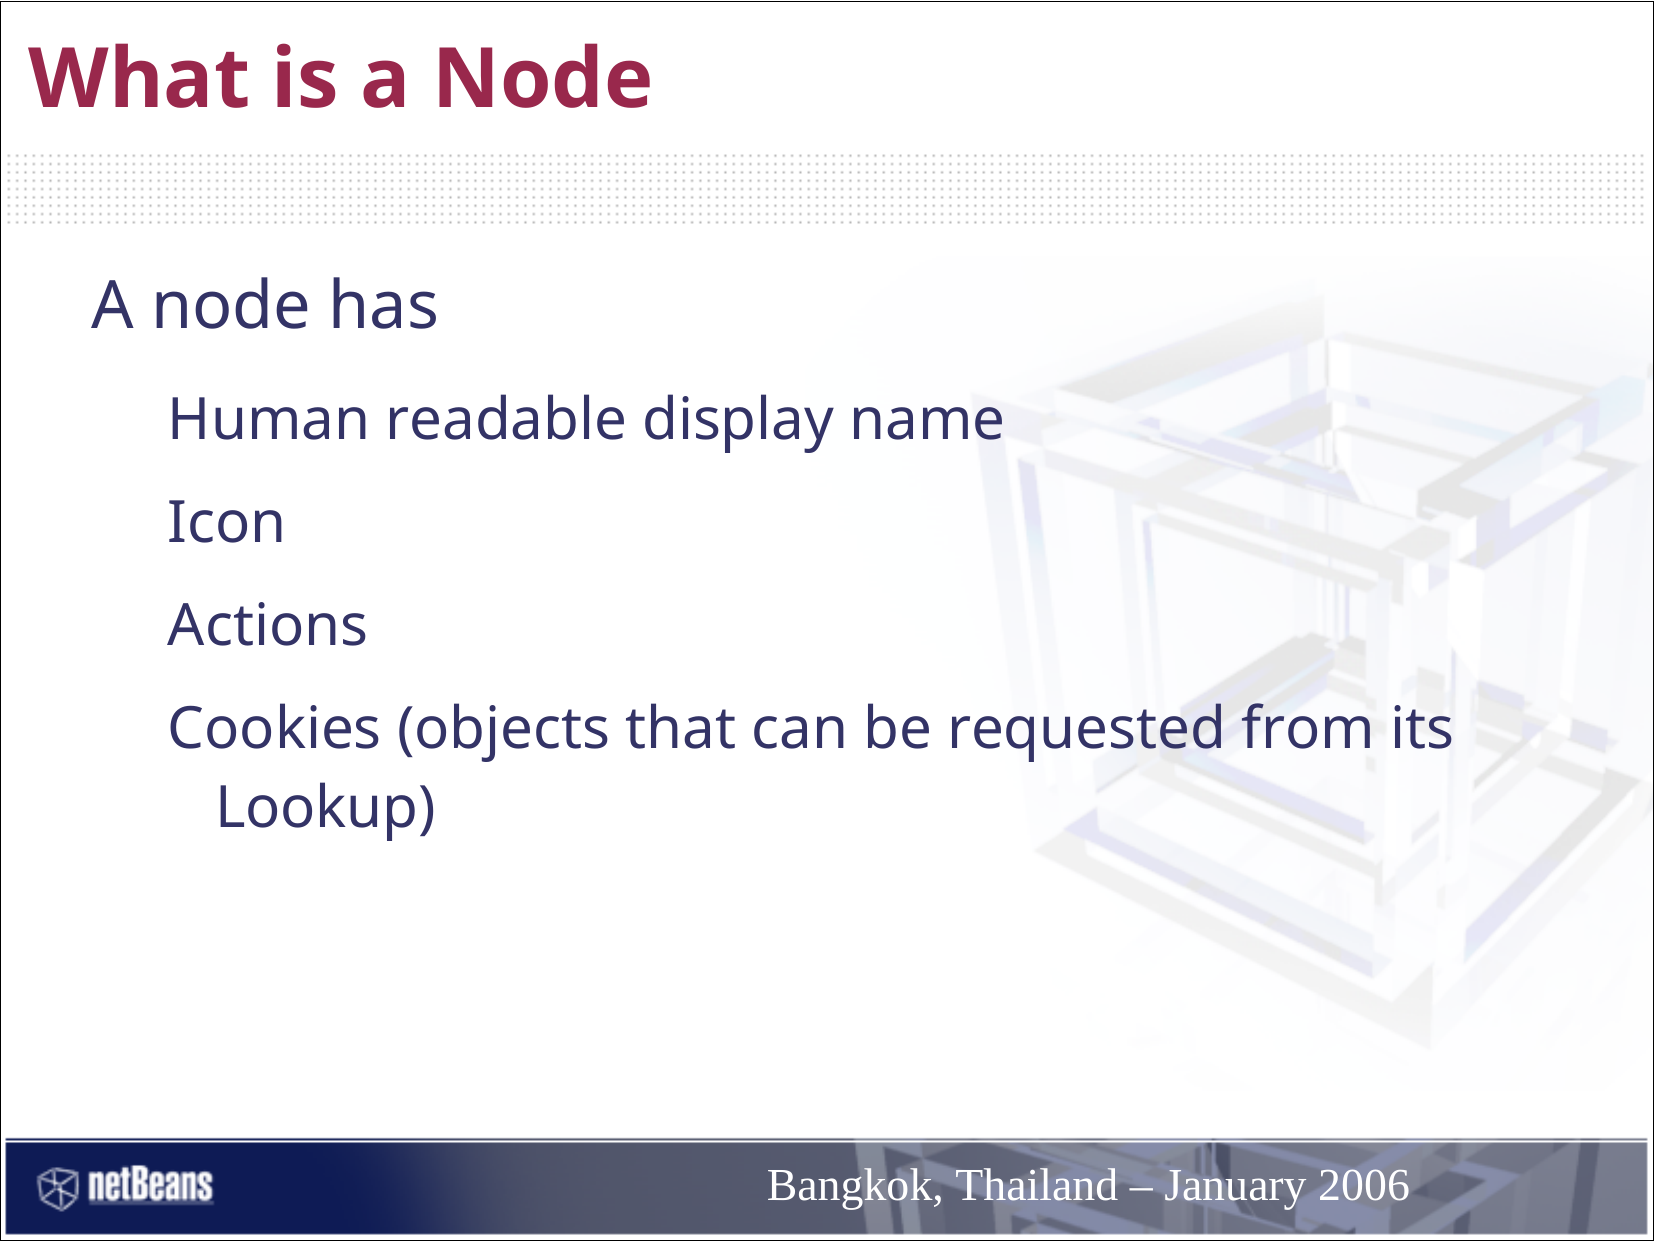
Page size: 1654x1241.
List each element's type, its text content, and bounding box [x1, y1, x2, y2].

list A node has Human readable display name Icon Actions Cookies (objects that can be requested from its Lookup) [73, 257, 1574, 1127]
picture [1, 2, 1653, 1240]
title What is a Node [28, 0, 1619, 152]
